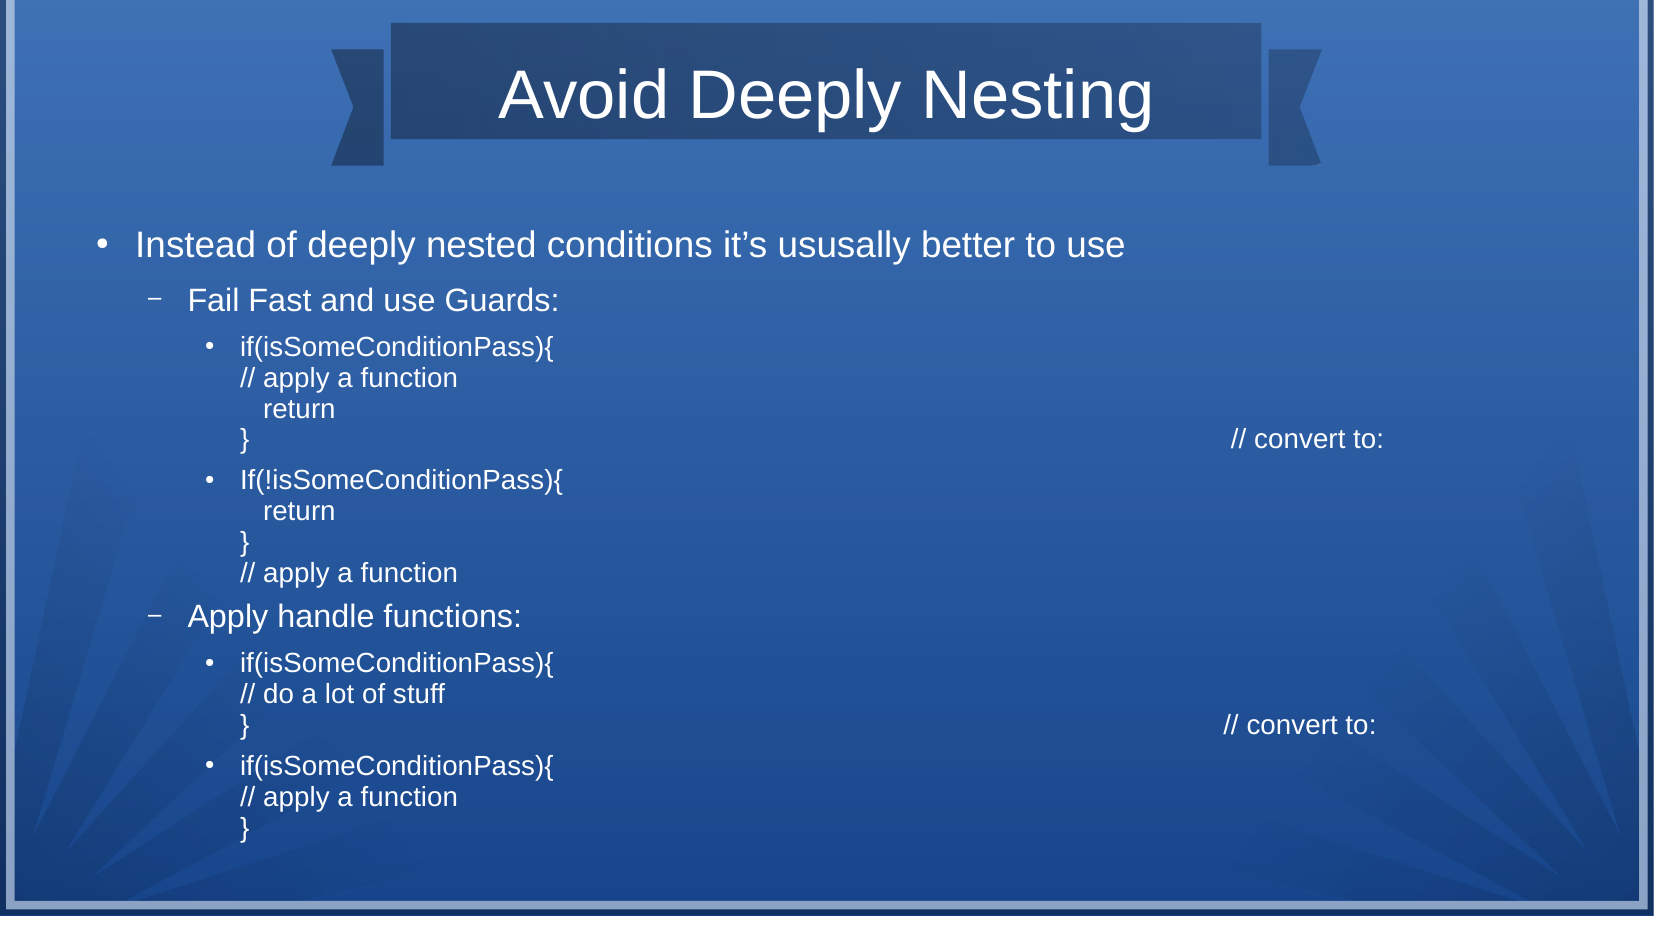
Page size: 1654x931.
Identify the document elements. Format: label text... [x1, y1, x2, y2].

list Instead of deeply nested conditions it’s ususally better to use Fail Fast and use Guards: if(isSomeConditionPass){ // apply a function return } // convert to: If(!isSomeConditionPass){ return } // apply a function Apply handle functions: if(isSomeConditionPass){ // do a lot of stuff } // convert to: if(isSomeConditionPass){ // apply a function } [82, 224, 1571, 848]
title Avoid Deeply Nesting [389, 35, 1264, 154]
